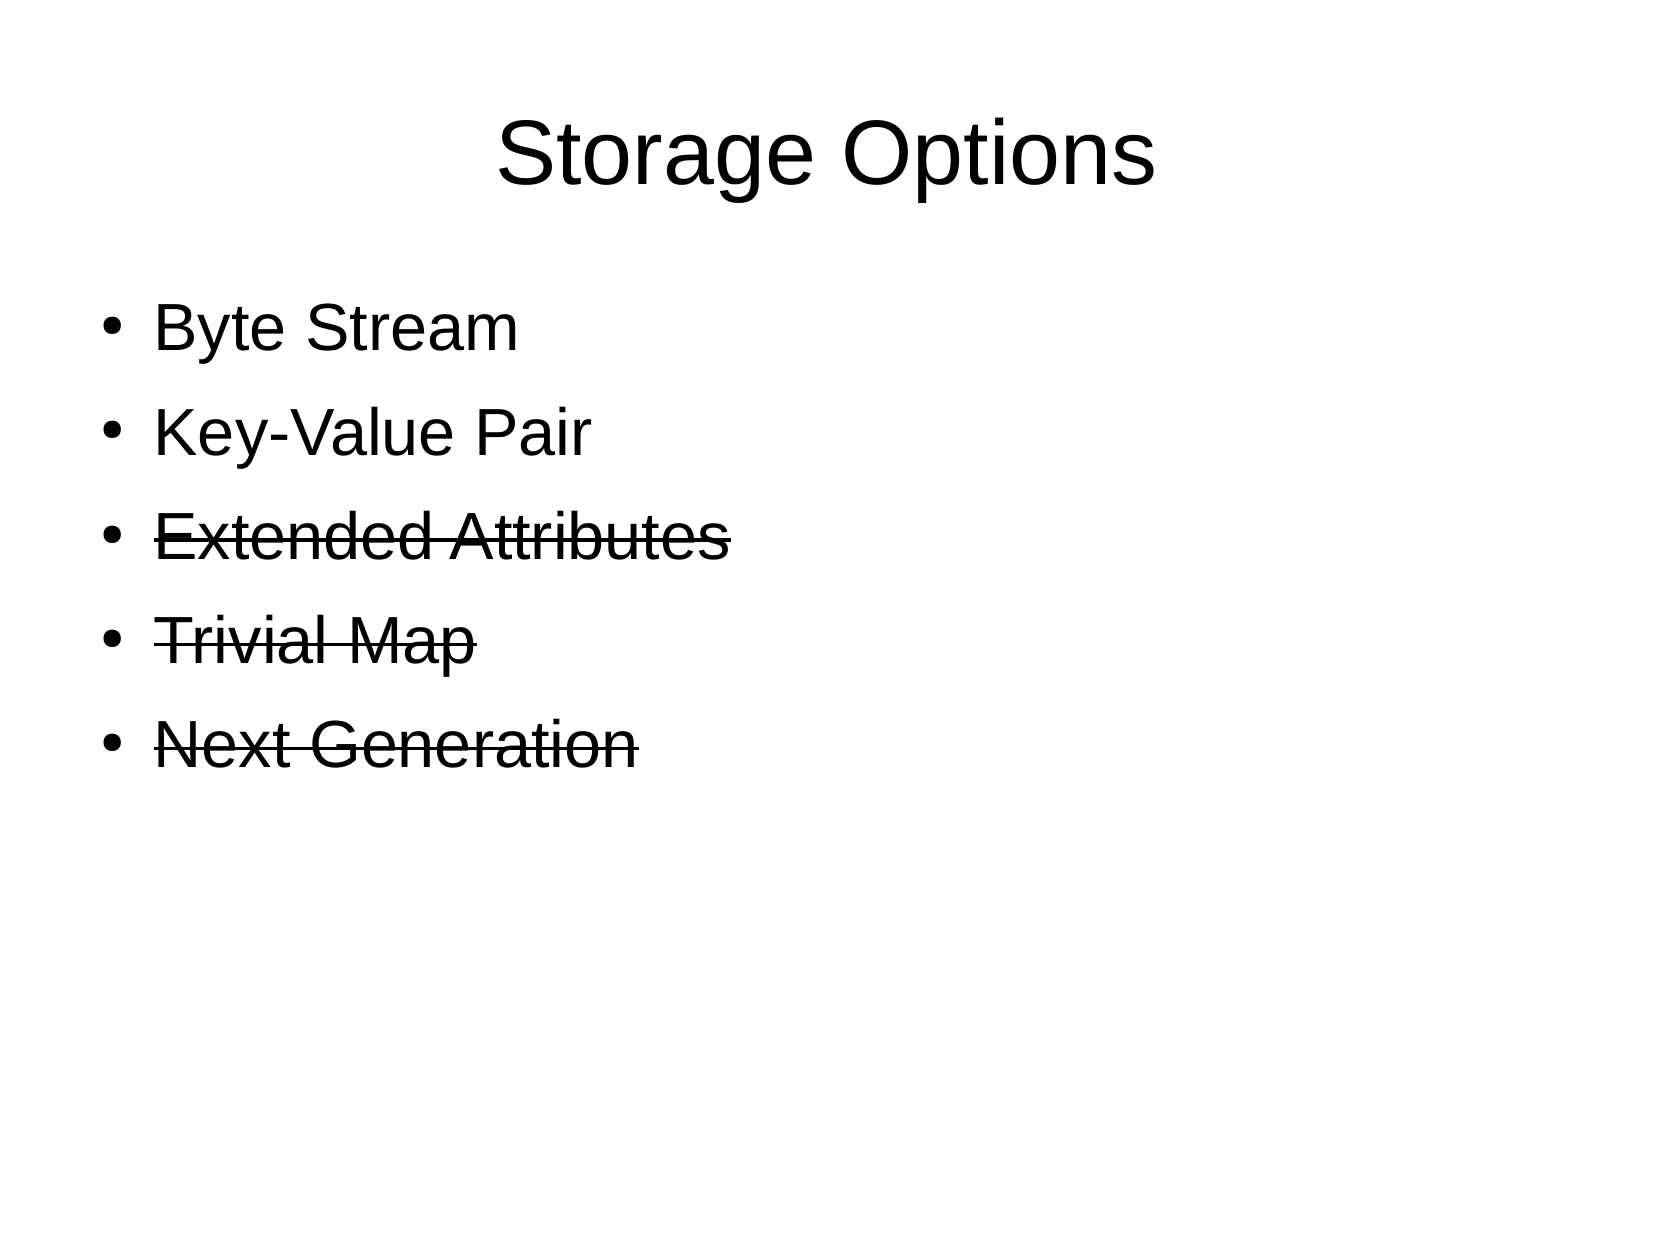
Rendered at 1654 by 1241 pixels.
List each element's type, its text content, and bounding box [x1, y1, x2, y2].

list Byte Stream Key-Value Pair Extended Attributes Trivial Map Next Generation [82, 290, 809, 1010]
title Storage Options [82, 49, 1571, 257]
